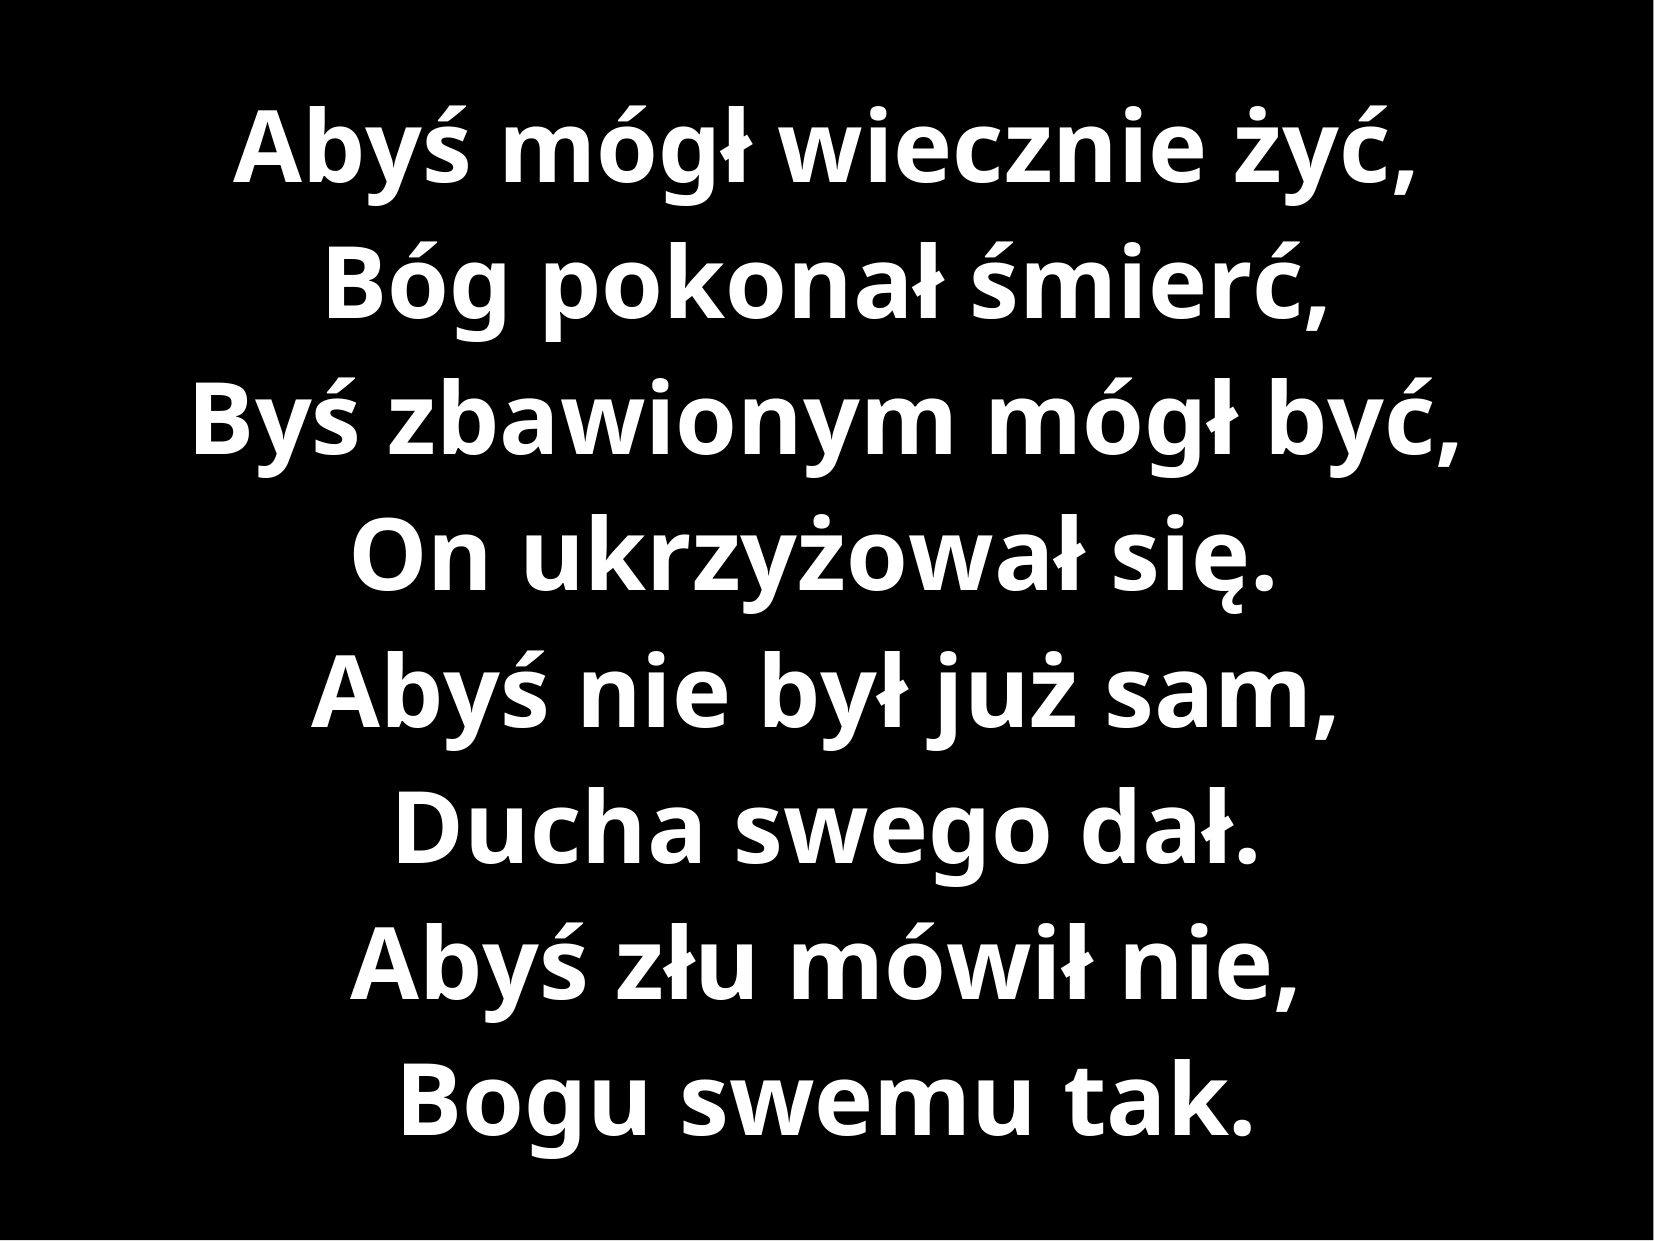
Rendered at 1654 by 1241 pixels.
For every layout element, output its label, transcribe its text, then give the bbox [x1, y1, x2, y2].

title Abyś mógł wiecznie żyć, Bóg pokonał śmierć, Byś zbawionym mógł być, On ukrzyżował się. Abyś nie był już sam, Ducha swego dał. Abyś złu mówił nie, Bogu swemu tak. [0, 0, 1654, 1241]
